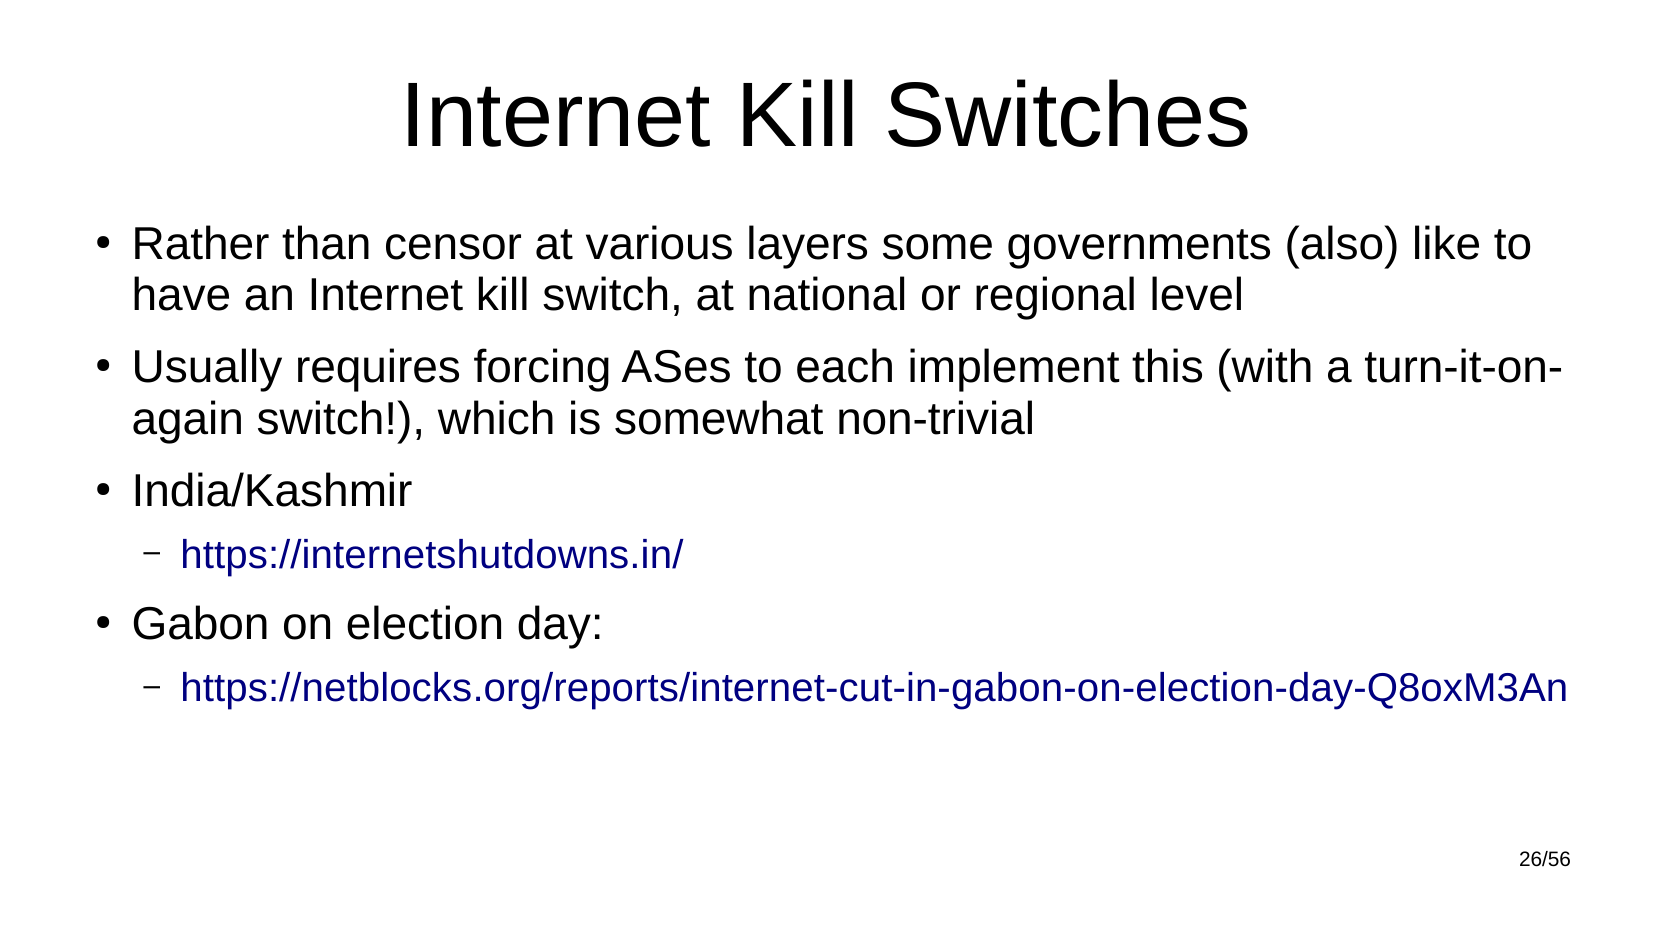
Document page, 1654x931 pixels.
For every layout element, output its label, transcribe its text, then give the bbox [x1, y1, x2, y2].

title Internet Kill Switches [82, 37, 1571, 193]
list Rather than censor at various layers some governments (also) like to have an Internet kill switch, at national or regional level Usually requires forcing ASes to each implement this (with a turn-it-on-again switch!), which is somewhat non-trivial India/Kashmir https://internetshutdowns.in/ Gabon on election day: https://netblocks.org/reports/internet-cut-in-gabon-on-election-day-Q8oxM3An [82, 217, 1571, 758]
